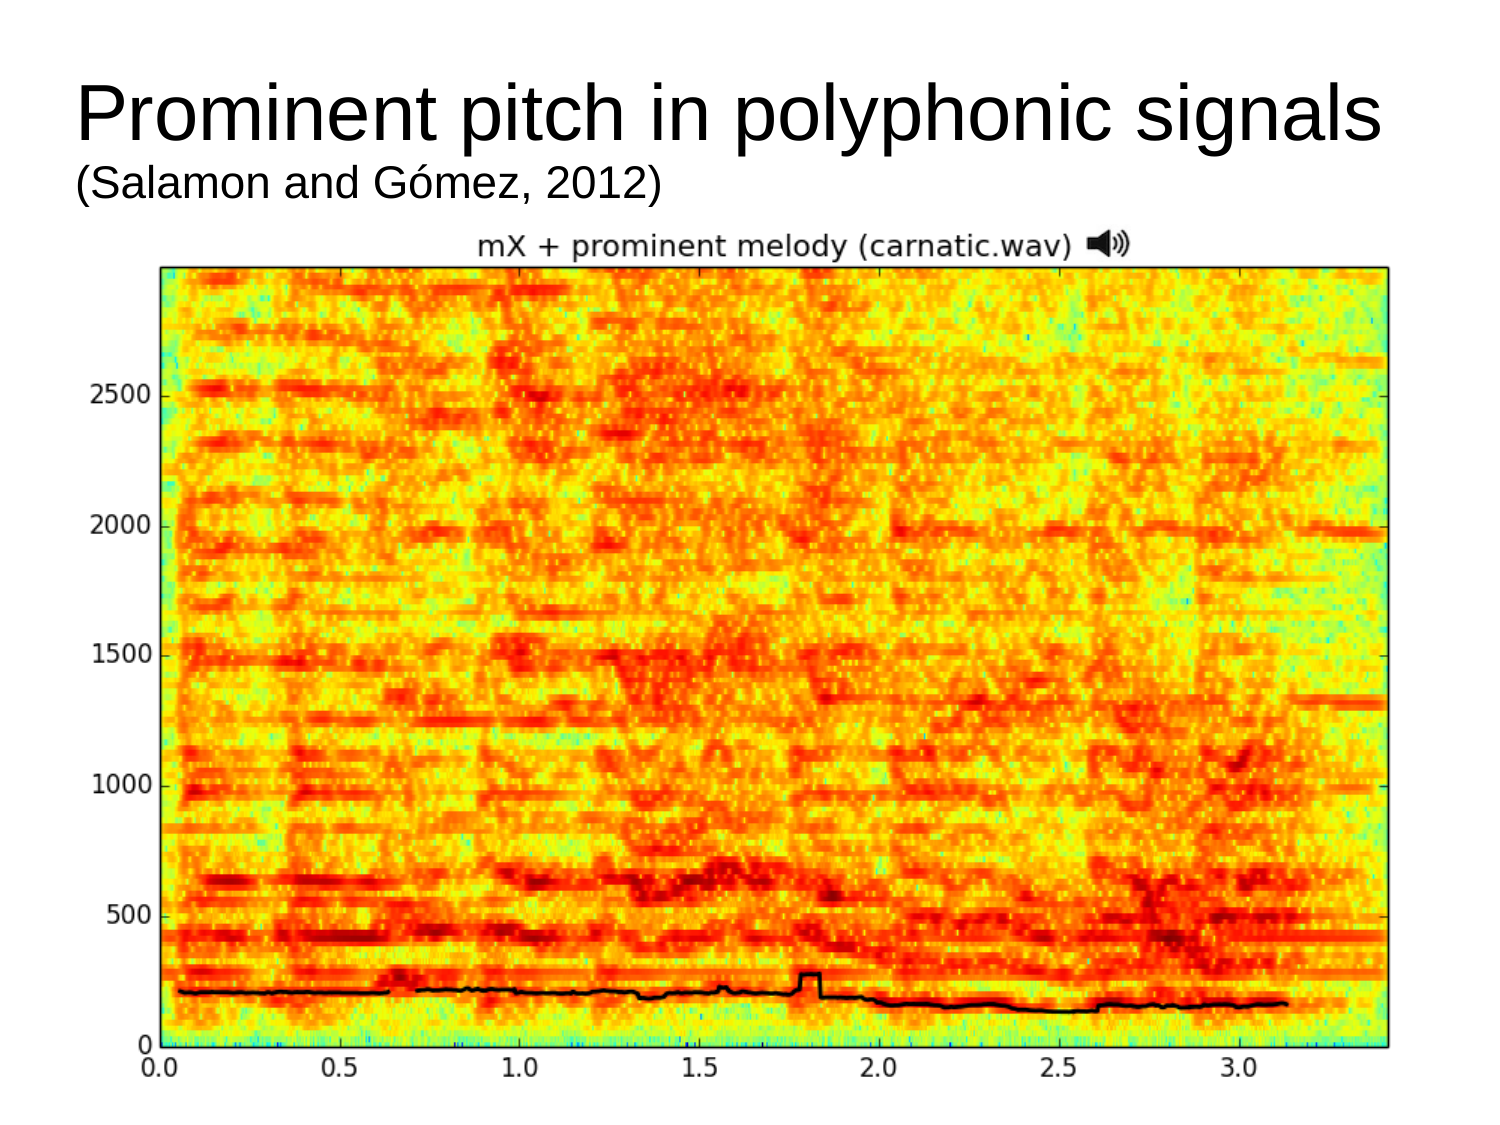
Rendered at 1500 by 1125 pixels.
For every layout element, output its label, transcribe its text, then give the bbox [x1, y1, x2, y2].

title Prominent pitch in polyphonic signals (Salamon and Gómez, 2012) [75, 44, 1425, 233]
picture [64, 207, 1415, 1108]
